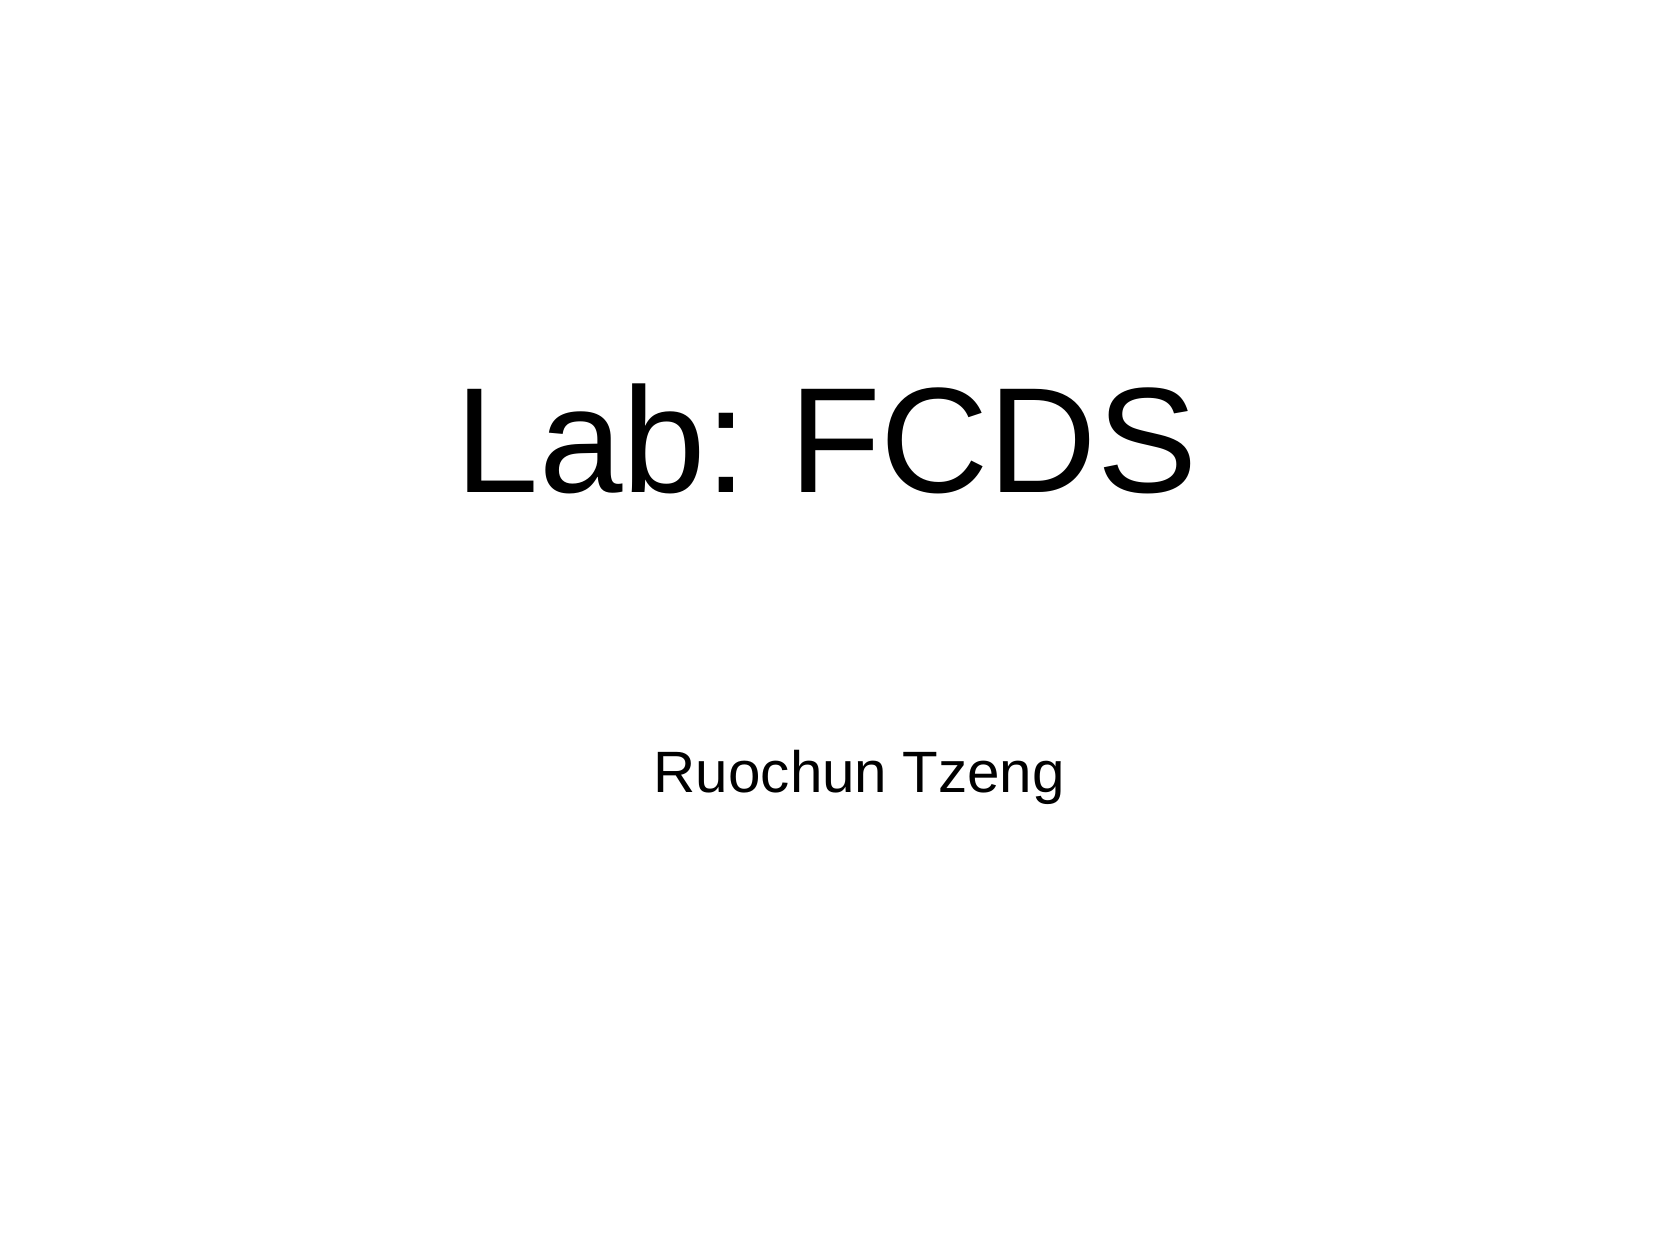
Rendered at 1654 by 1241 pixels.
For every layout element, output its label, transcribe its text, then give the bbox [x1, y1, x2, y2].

text_box Ruochun Tzeng [609, 735, 1111, 811]
subtitle Lab: FCDS [82, 49, 1571, 1010]
